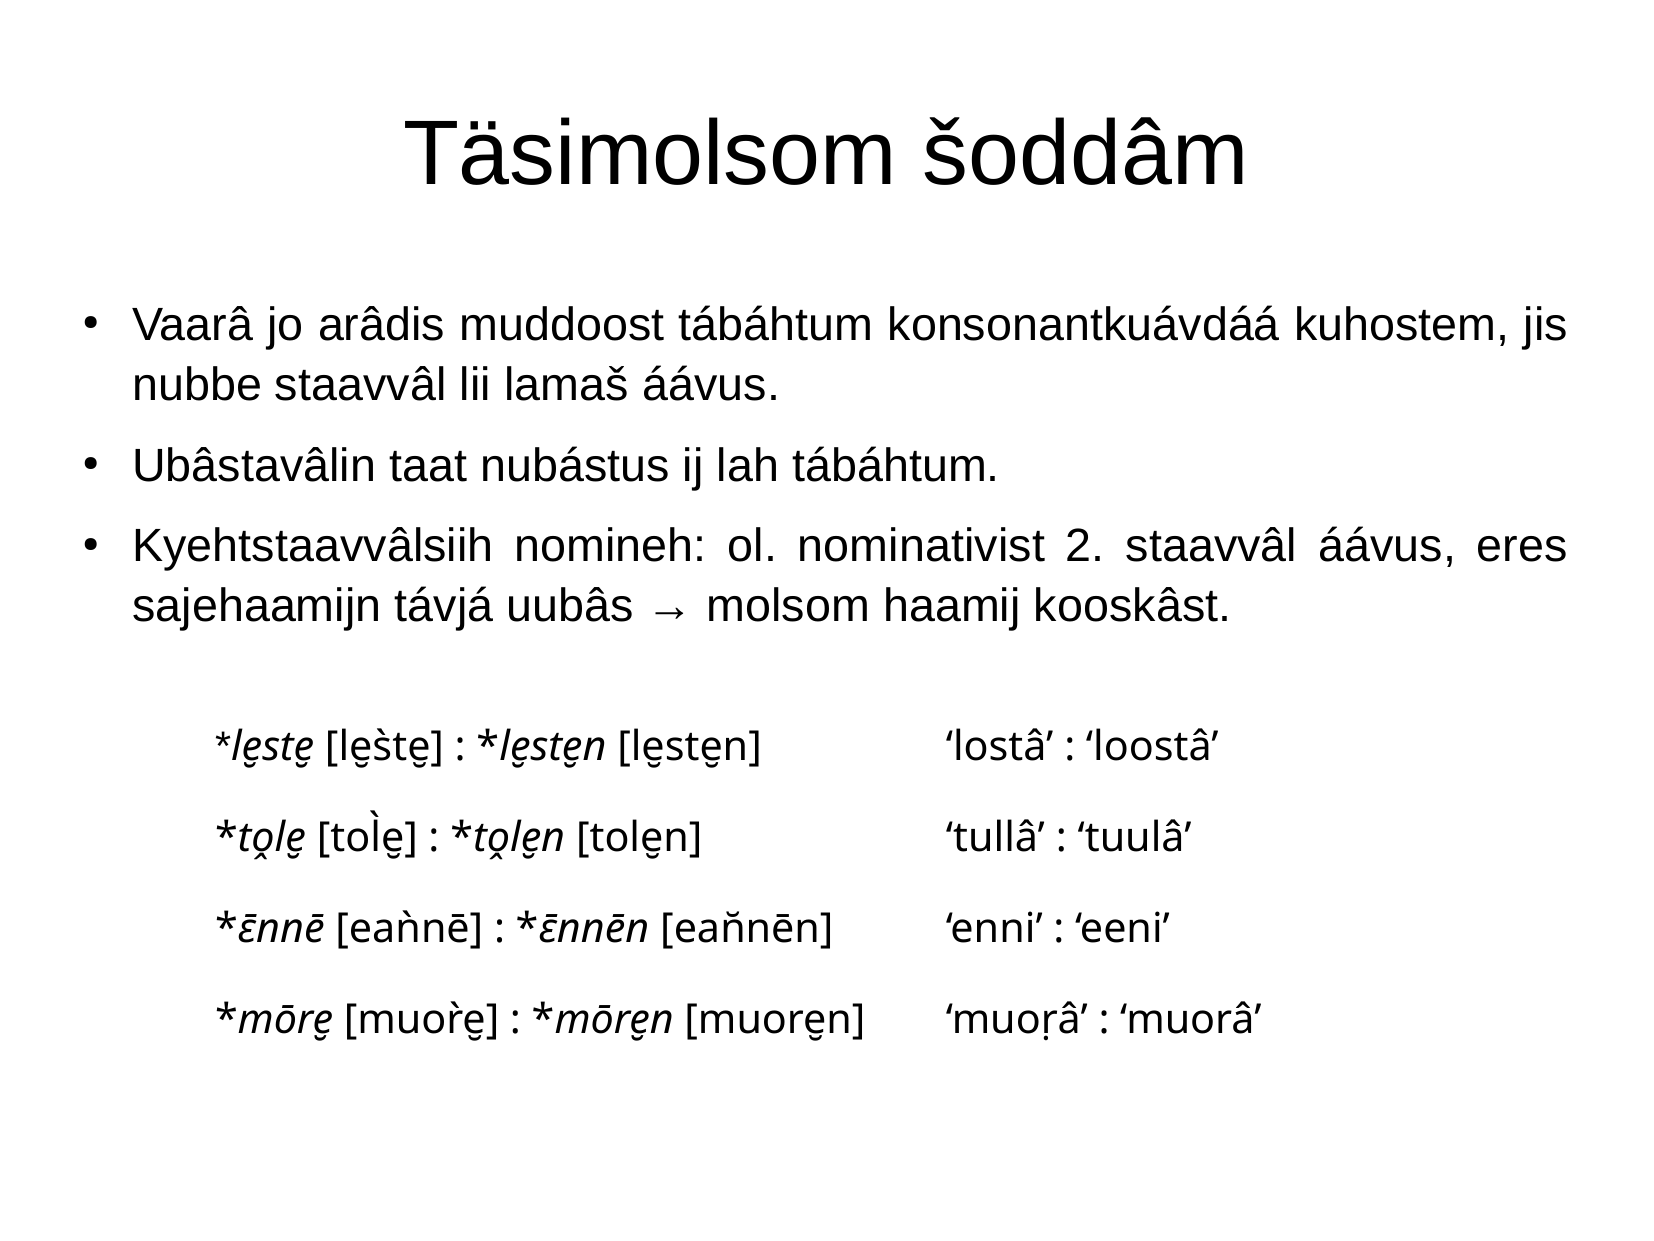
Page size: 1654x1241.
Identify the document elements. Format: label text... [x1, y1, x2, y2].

list Vaarâ jo arâdis muddoost tábáhtum konsonantkuávdáá kuhostem, jis nubbe staavvâl lii lamaš áávus. Ubâstavâlin taat nubástus ij lah tábáhtum. Kyehtstaavvâlsiih nomineh: ol. nominativist 2. staavvâl áávus, eres sajehaamijn távjá uubâs → molsom haamij kooskâst. [82, 290, 1571, 634]
list *le̮ste̮ [le̮s̀te̮] : *le̮ste̮n [le̮ste̮n] ‘lostâ’ : ‘loostâ’ *to̭le̮ [tol̀e̮] : *to̭le̮n [tole̮n] ‘tullâ’ : ‘tuulâ’ *ɛ̄nnē [eaǹnē] : *ɛ̄nnēn [ean̆nēn] ‘enni’ : ‘eeni’ *mōre̮ [muor̀e̮] : *mōre̮n [muore̮n] ‘muoṛâ’ : ‘muorâ’ [82, 708, 1571, 1052]
title Täsimolsom šoddâm [82, 49, 1571, 257]
